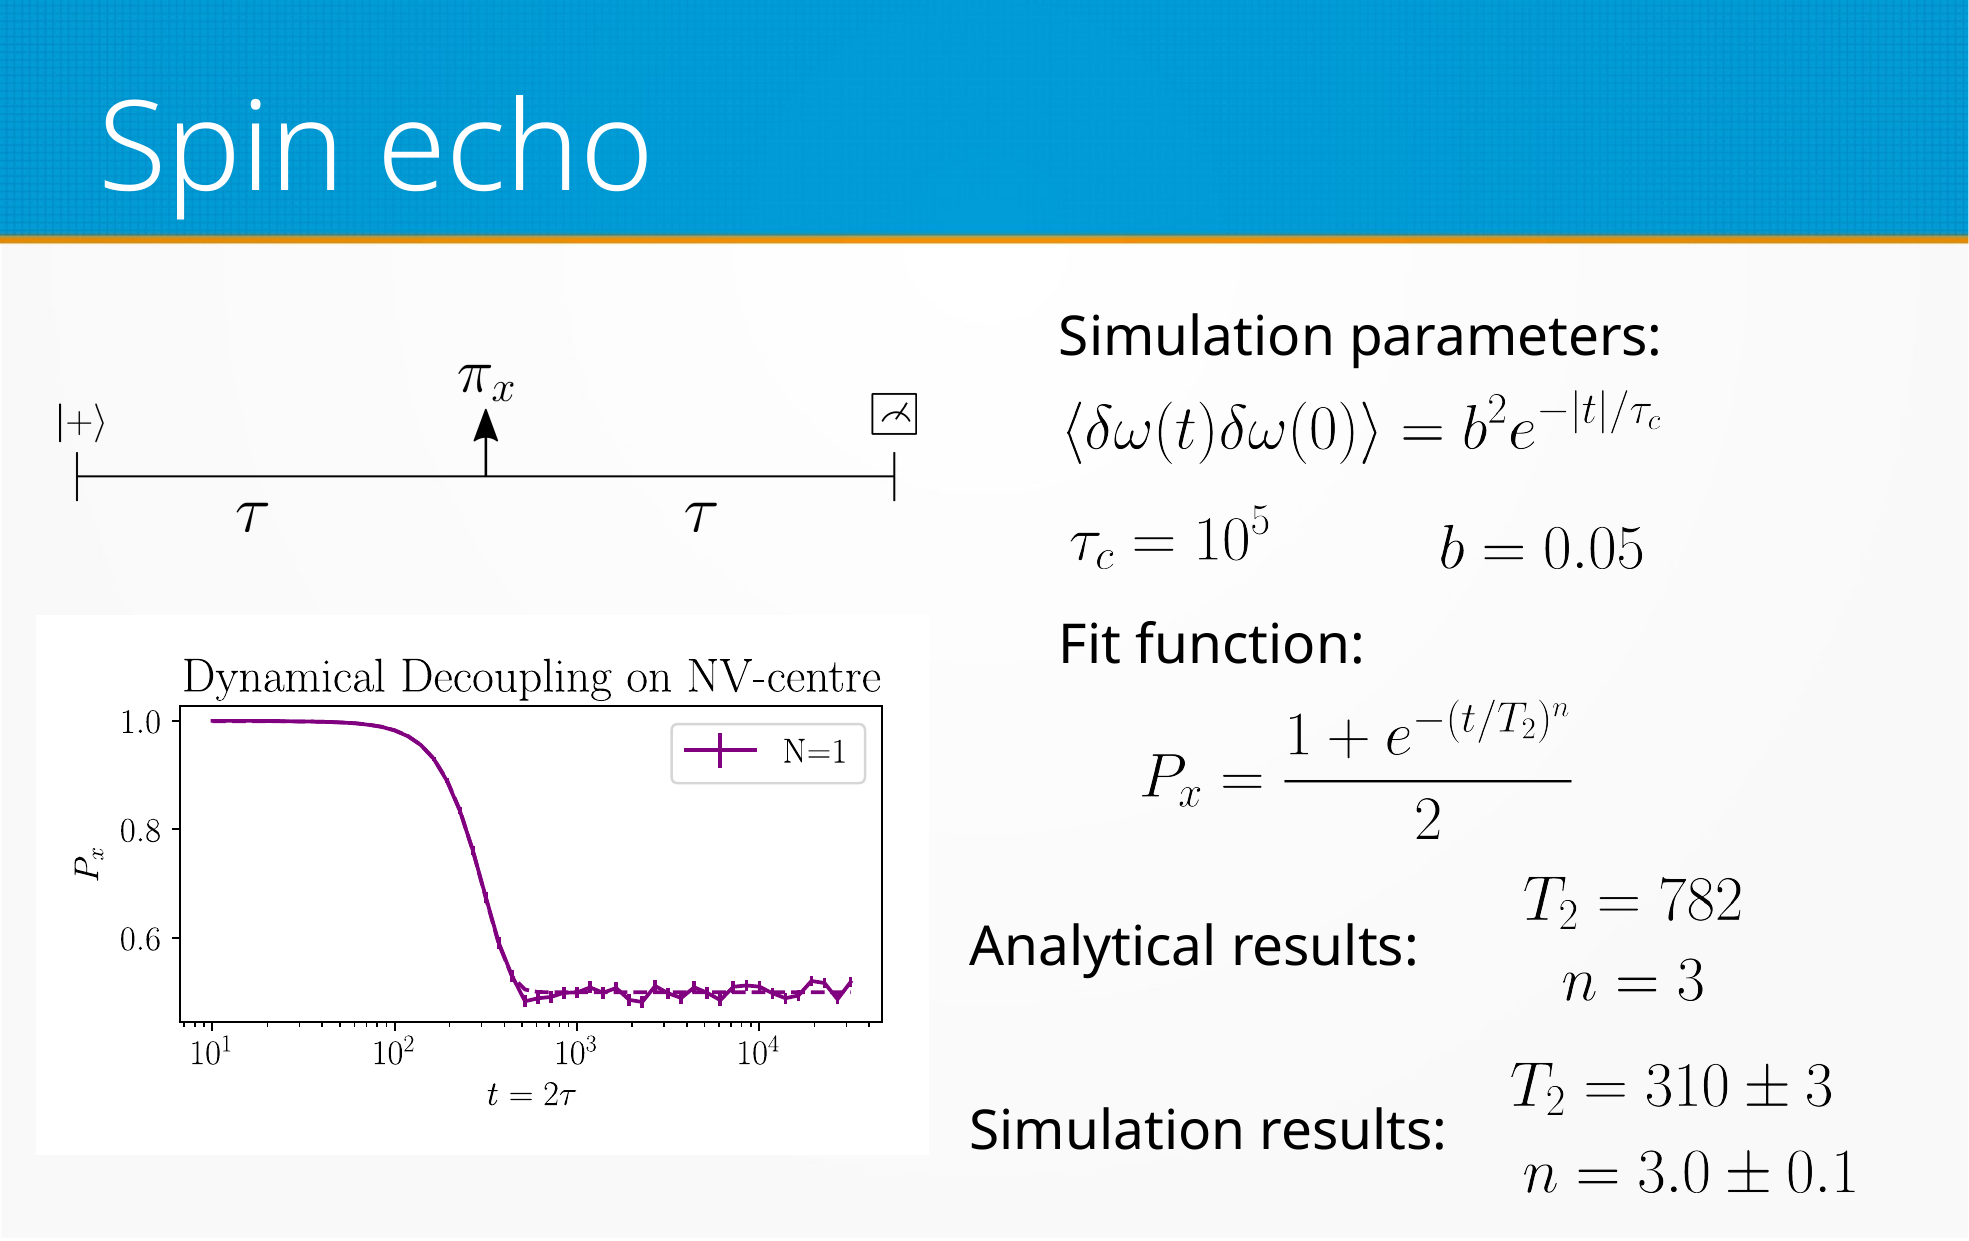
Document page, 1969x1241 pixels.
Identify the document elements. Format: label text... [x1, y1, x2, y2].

picture [0, 233, 1969, 1241]
text_box Simulation results: [963, 1089, 1625, 1168]
text_box Simulation parameters: [1053, 295, 1714, 374]
text_box Analytical results: [963, 905, 1625, 984]
text_box Fit function: [1053, 603, 1643, 682]
title Spin echo [98, 19, 1870, 227]
